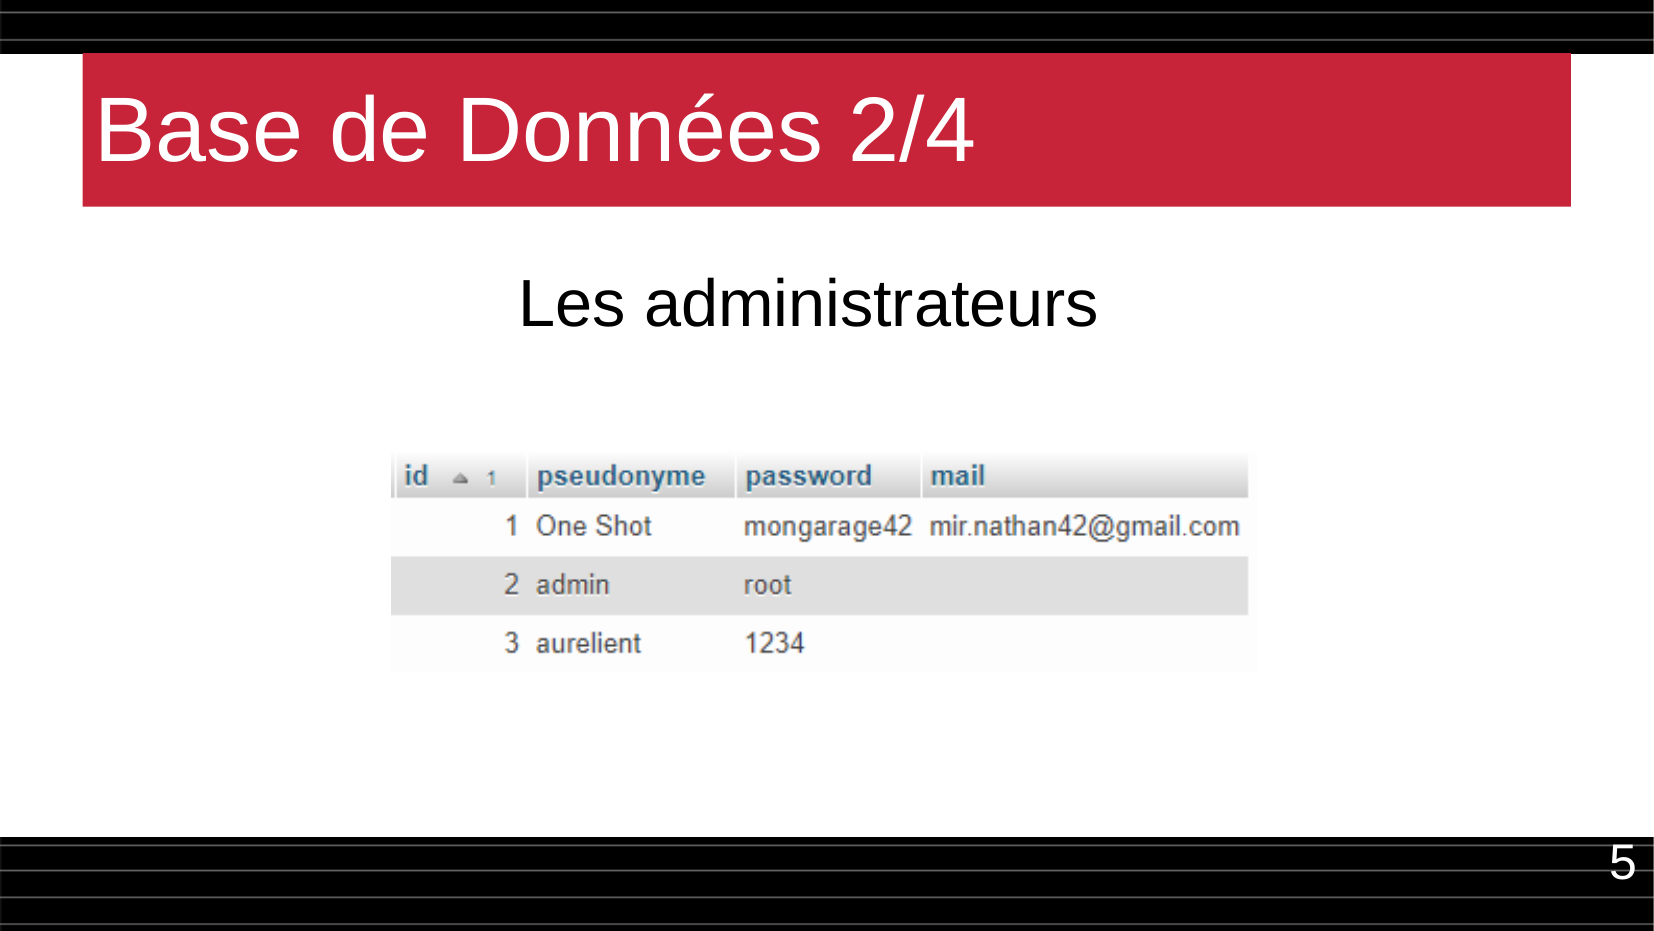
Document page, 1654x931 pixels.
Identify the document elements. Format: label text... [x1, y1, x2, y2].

picture [0, 0, 1654, 54]
text_box Les administrateurs [513, 265, 1105, 355]
picture [391, 448, 1257, 689]
title Base de Données 2/4 [82, 53, 1571, 207]
picture [0, 837, 1654, 931]
text_box 5 [1594, 826, 1654, 898]
